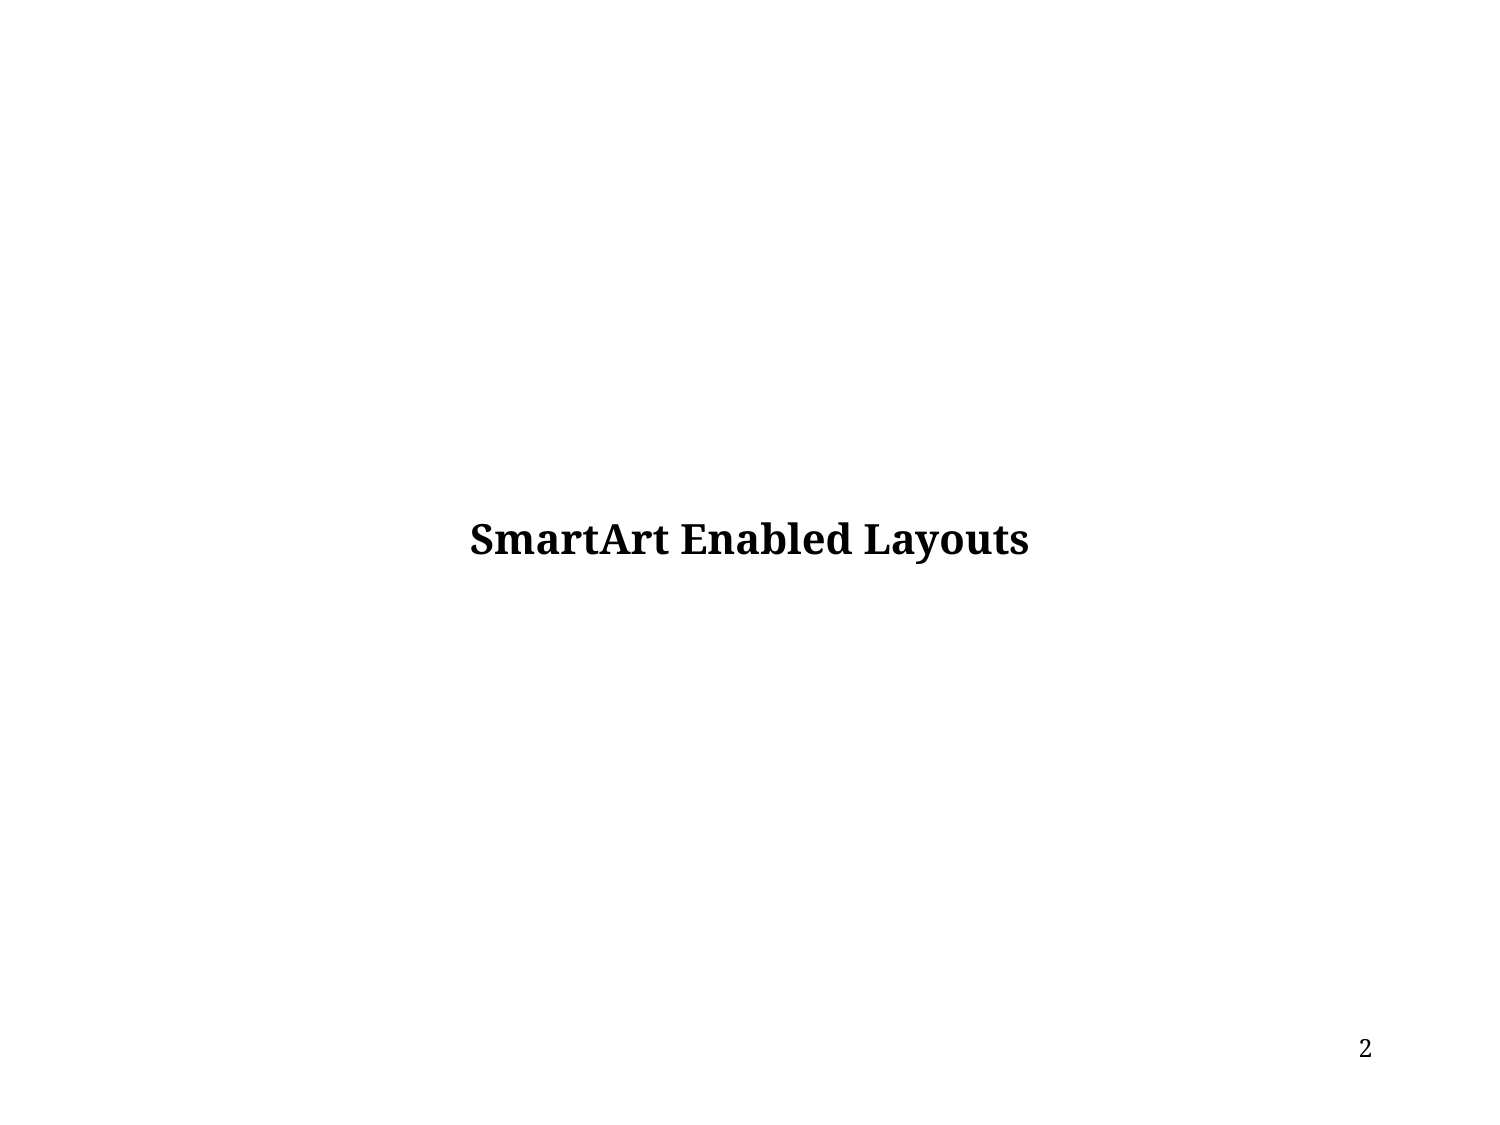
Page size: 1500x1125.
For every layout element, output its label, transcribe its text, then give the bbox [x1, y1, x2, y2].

slide_number <number> [1074, 1025, 1388, 1100]
title SmartArt Enabled Layouts [112, 500, 1388, 575]
